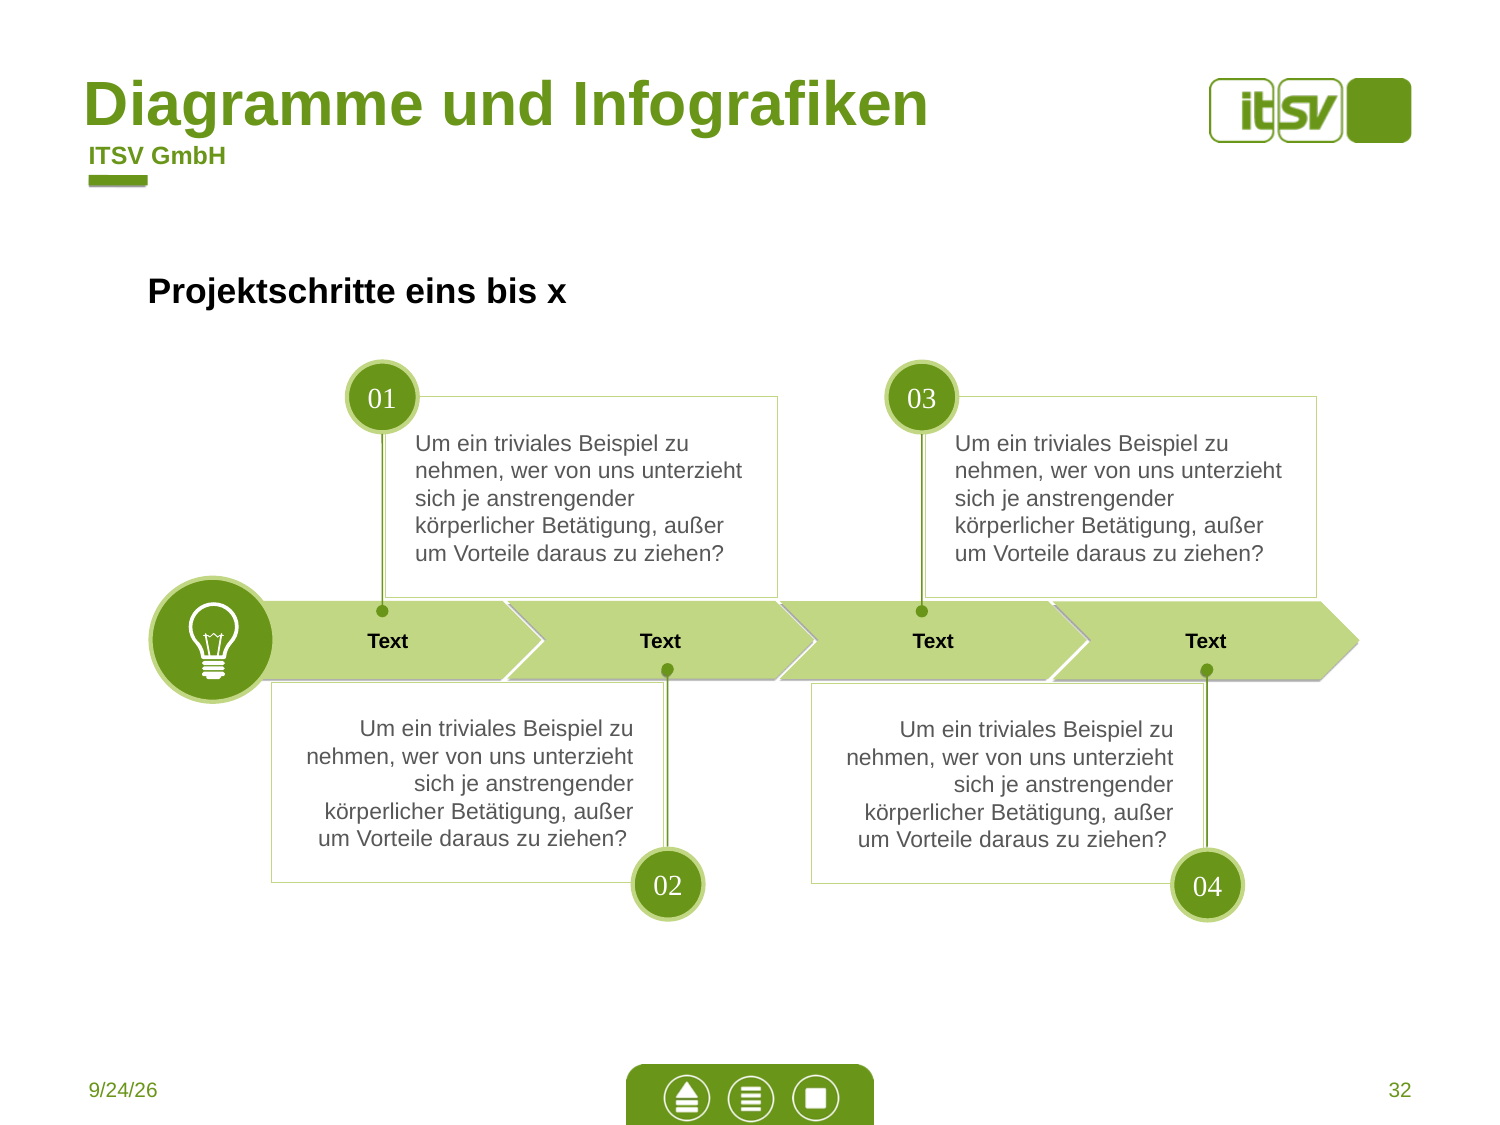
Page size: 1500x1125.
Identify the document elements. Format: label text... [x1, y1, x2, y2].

picture [626, 1064, 874, 1125]
picture [1209, 78, 1412, 143]
slide_number <number> [1074, 1076, 1412, 1115]
subtitle Projektschritte eins bis x [147, 268, 1353, 312]
text_box Text [1052, 601, 1360, 680]
text_box Um ein triviales Beispiel zu nehmen, wer von uns unterzieht sich je anstrengender körperlicher Betätigung, außer um Vorteile daraus zu ziehen? [925, 396, 1317, 598]
text_box Text [261, 600, 542, 679]
text_box Text [779, 601, 1087, 679]
text_box Um ein triviales Beispiel zu nehmen, wer von uns unterzieht sich je anstrengender körperlicher Betätigung, außer um Vorteile daraus zu ziehen? [385, 396, 778, 598]
title Diagramme und Infografiken [83, 62, 1187, 139]
text_box Um ein triviales Beispiel zu nehmen, wer von uns unterzieht sich je anstrengender körperlicher Betätigung, außer um Vorteile daraus zu ziehen? [811, 683, 1204, 884]
text_box 01 [346, 361, 418, 433]
text_box Um ein triviales Beispiel zu nehmen, wer von uns unterzieht sich je anstrengender körperlicher Betätigung, außer um Vorteile daraus zu ziehen? [271, 682, 664, 883]
text_box 04 [1172, 849, 1244, 921]
slide_number 2/24/20 [88, 1076, 425, 1115]
text_box 03 [886, 361, 958, 433]
text_box 02 [632, 848, 704, 920]
text_box [150, 577, 275, 702]
text_box Text [507, 600, 815, 679]
